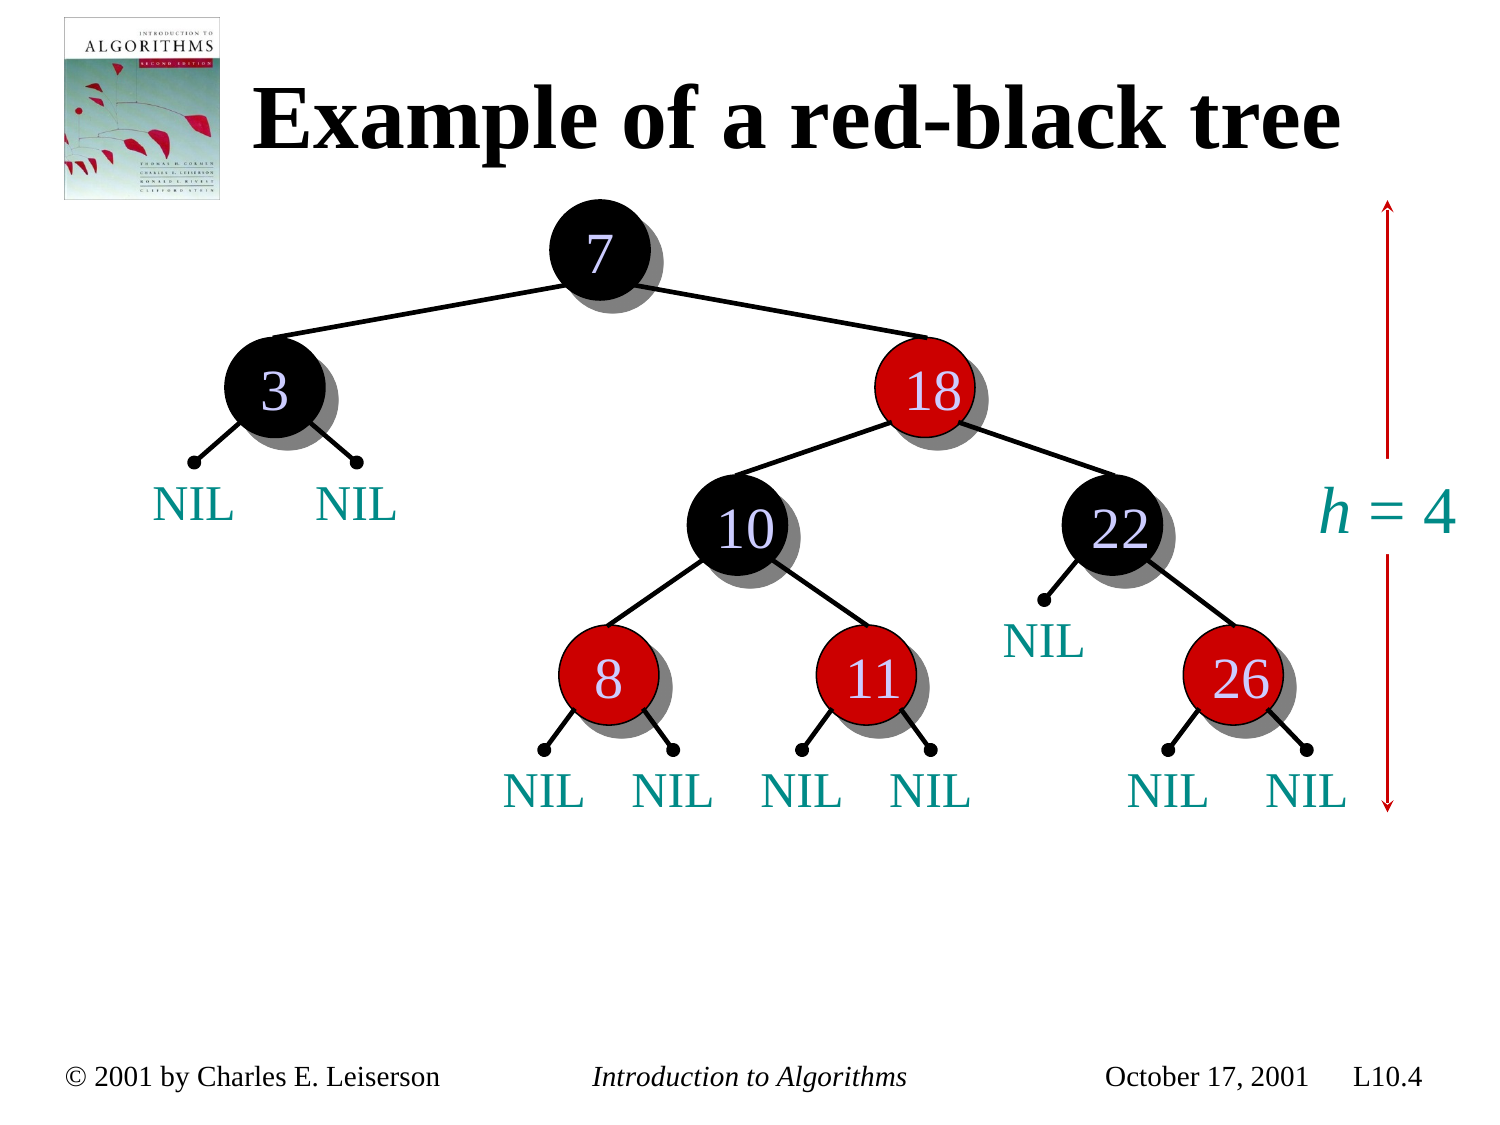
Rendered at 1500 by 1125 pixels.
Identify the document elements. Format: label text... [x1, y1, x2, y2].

text_box 7 [549, 199, 651, 300]
text_box October 17, 2001 L10.<number> [982, 1049, 1438, 1101]
text_box NIL [745, 749, 859, 826]
text_box NIL [137, 462, 251, 538]
text_box NIL [616, 749, 730, 826]
text_box NIL [874, 749, 988, 826]
text_box 8 [558, 625, 659, 726]
text_box 10 [687, 475, 788, 576]
text_box NIL [987, 599, 1101, 676]
text_box 11 [816, 625, 917, 726]
text_box NIL [1250, 749, 1364, 826]
text_box 22 [1062, 475, 1163, 576]
text_box NIL [300, 462, 414, 538]
title Example of a red-black tree [237, 24, 1475, 213]
text_box NIL [1111, 749, 1225, 826]
text_box 18 [874, 337, 976, 438]
picture [64, 17, 220, 200]
text_box h = 4 [1303, 458, 1472, 555]
text_box 3 [224, 337, 325, 438]
text_box 26 [1183, 625, 1284, 726]
text_box Introduction to Algorithms [577, 1049, 923, 1101]
text_box NIL [487, 749, 601, 826]
